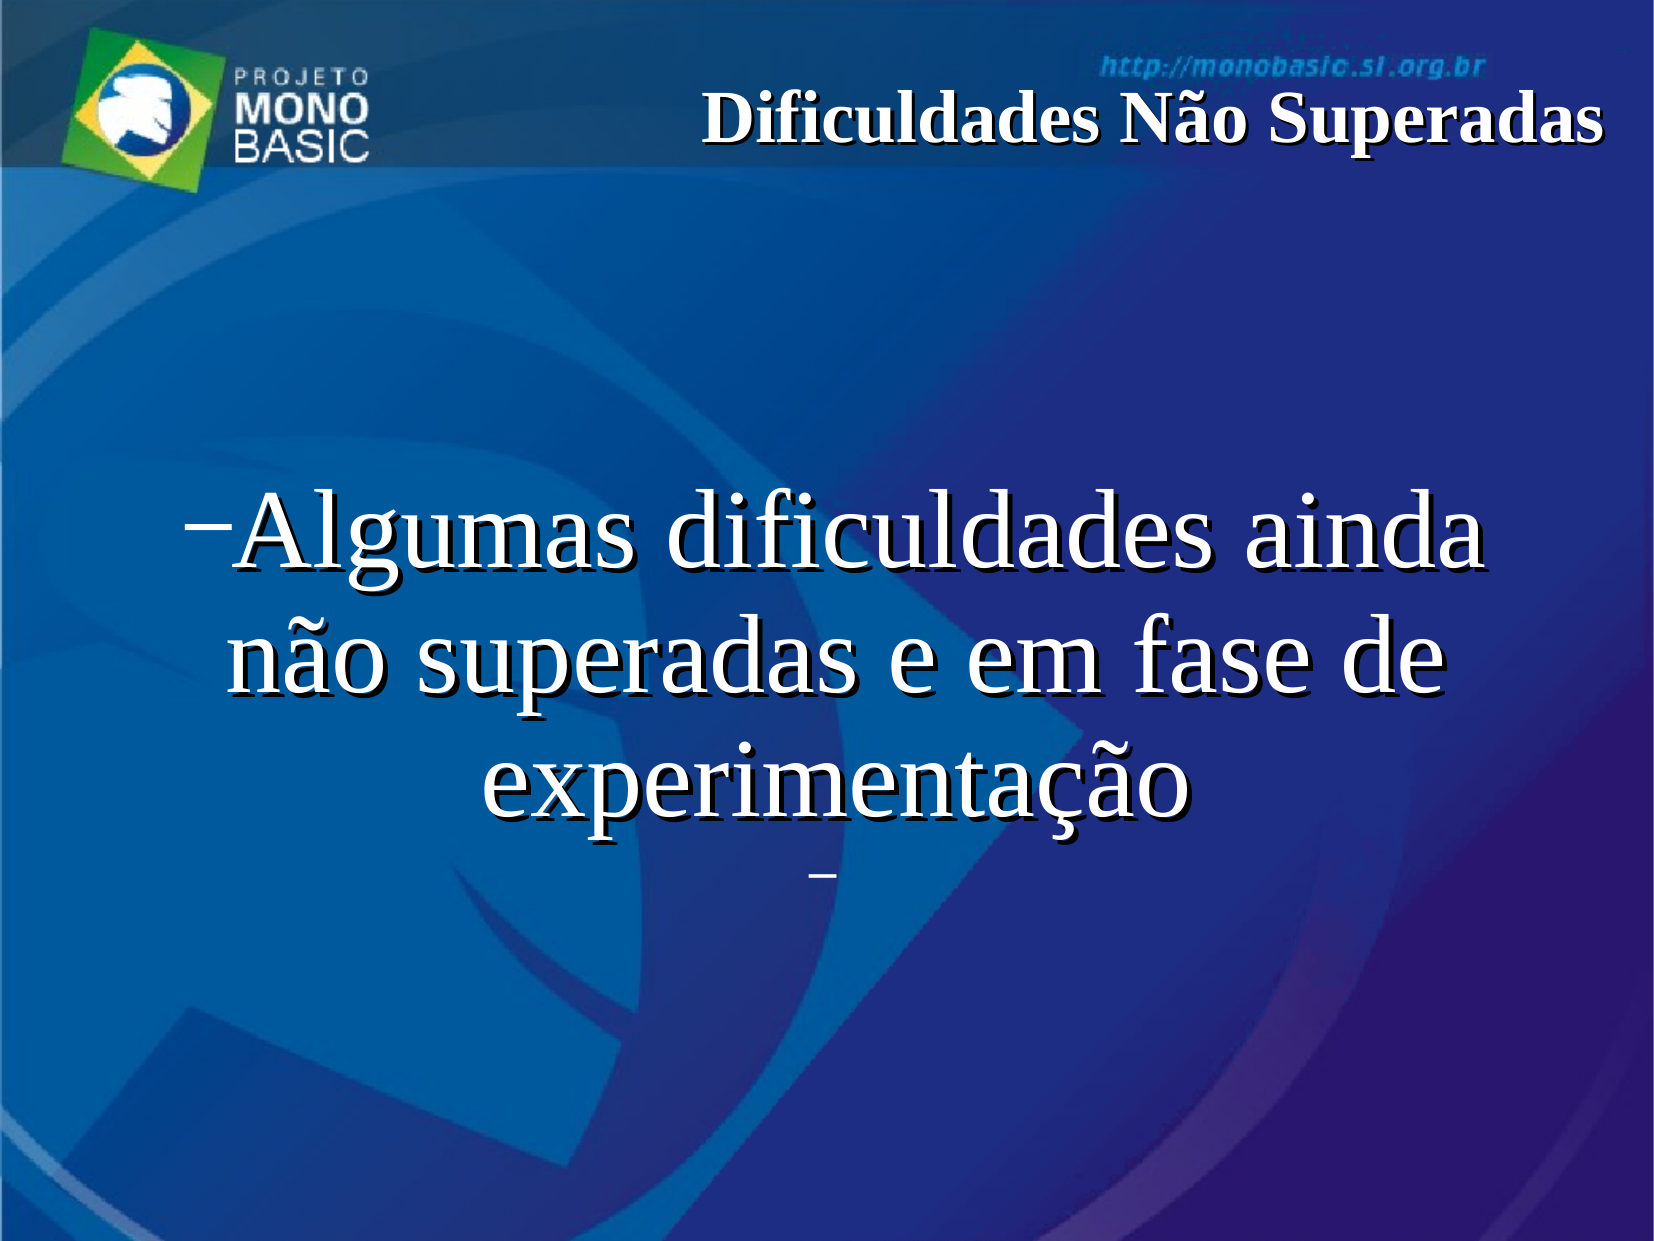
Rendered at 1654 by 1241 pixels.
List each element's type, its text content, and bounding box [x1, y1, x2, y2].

title Dificuldades Não Superadas [222, 43, 1606, 191]
text_box Algumas dificuldades ainda não superadas e em fase de experimentação [130, 447, 1543, 936]
picture [0, 0, 1654, 1241]
